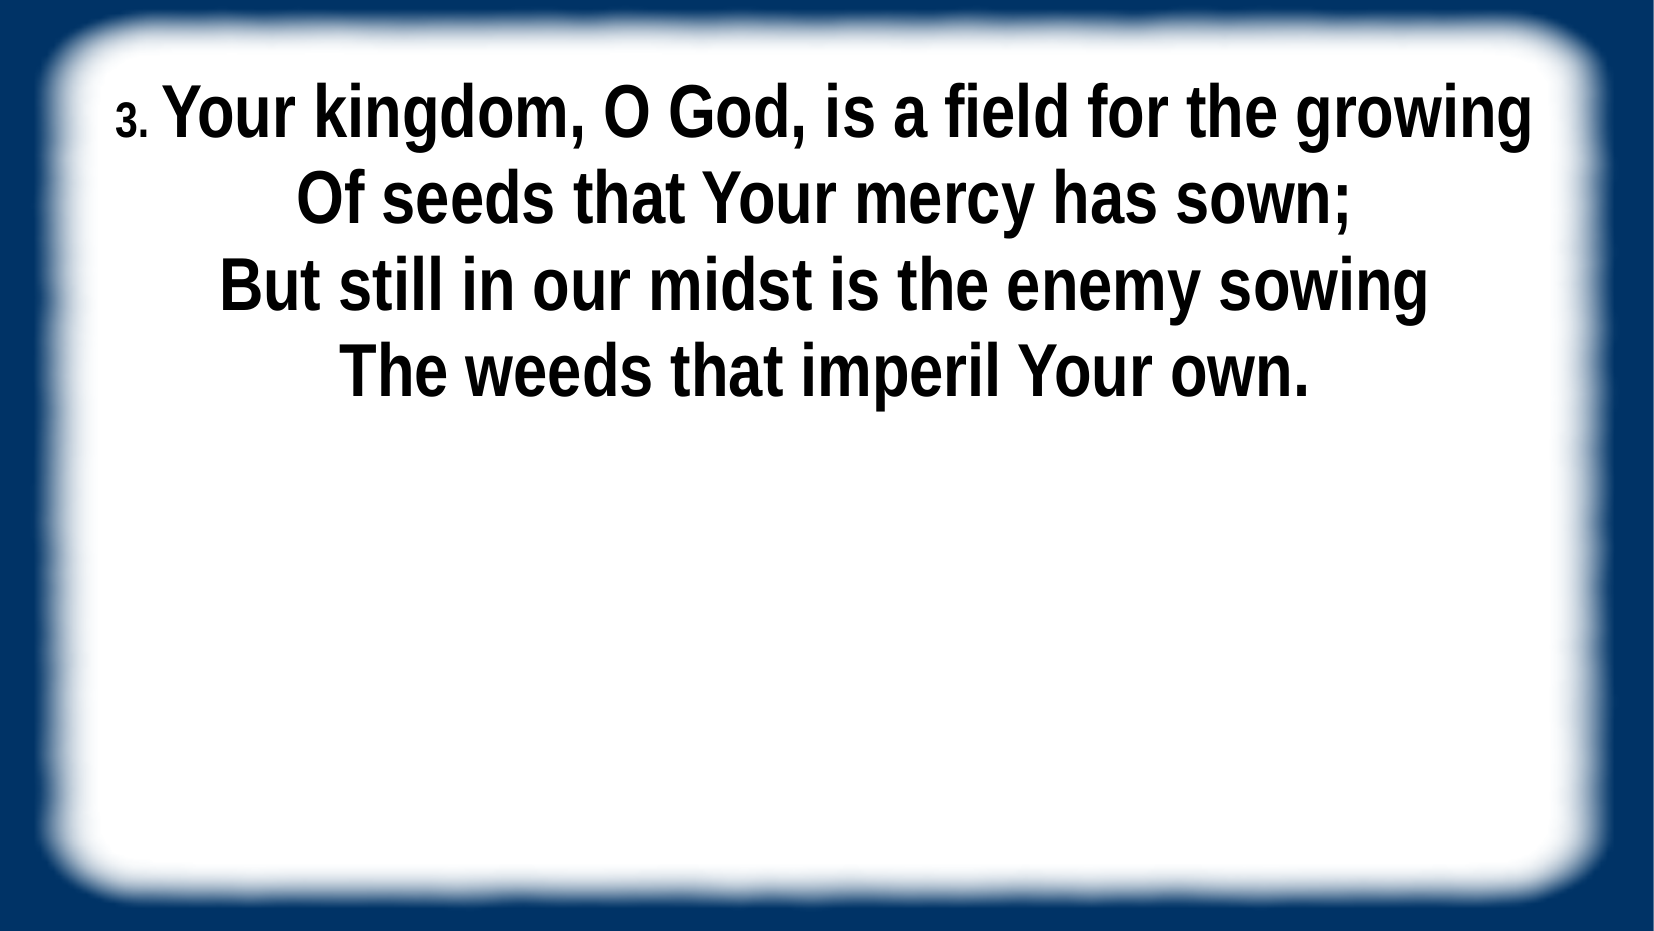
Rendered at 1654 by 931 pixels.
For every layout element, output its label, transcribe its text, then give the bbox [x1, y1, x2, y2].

text_box 3. Your kingdom, O God, is a field for the growing Of seeds that Your mercy has sown; But still in our midst is the enemy sowing The weeds that imperil Your own. [90, 60, 1561, 900]
picture [0, 0, 1654, 931]
